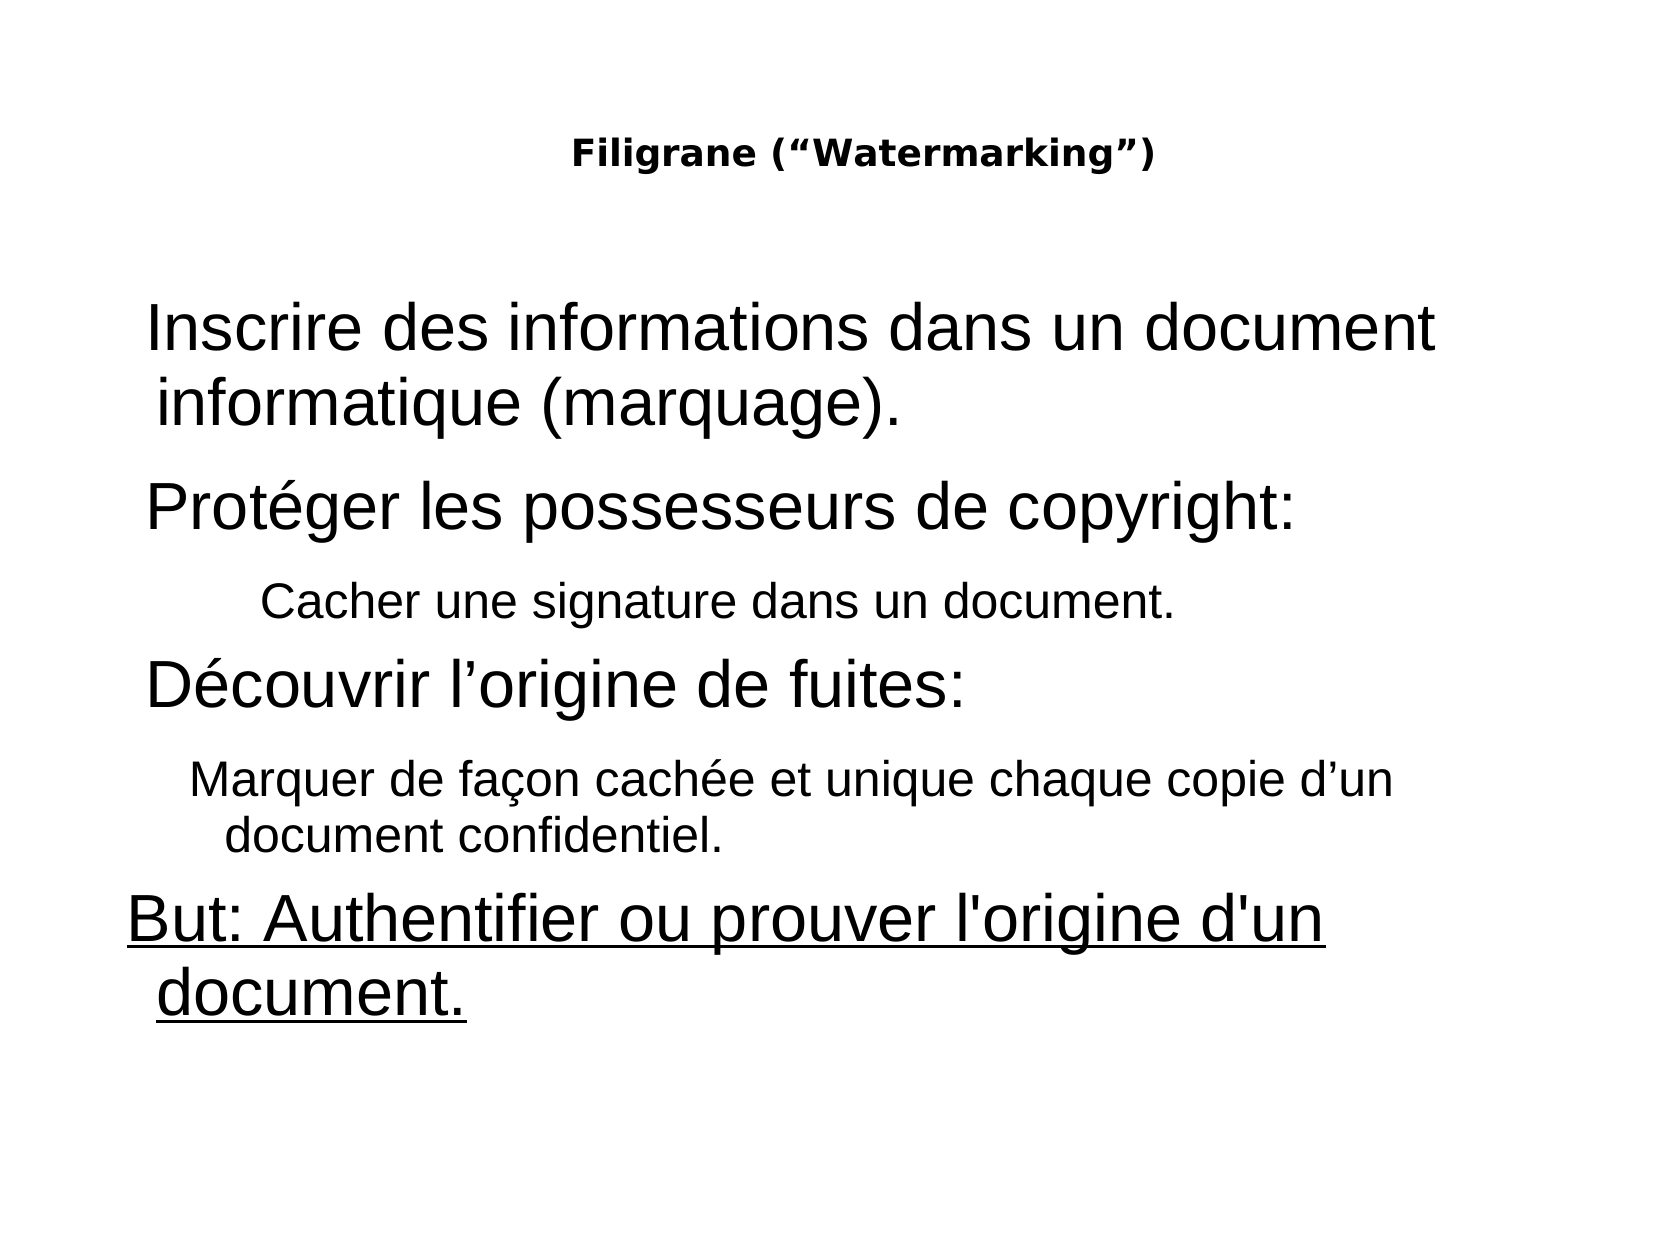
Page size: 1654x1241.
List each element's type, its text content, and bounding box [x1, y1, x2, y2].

title Filigrane (“Watermarking”) [82, 56, 1571, 250]
list Inscrire des informations dans un document informatique (marquage). Protéger les possesseurs de copyright: Cacher une signature dans un document. Découvrir l’origine de fuites: Marquer de façon cachée et unique chaque copie d’un document confidentiel. But: Authentifier ou prouver l'origine d'un document. [82, 290, 1571, 1094]
